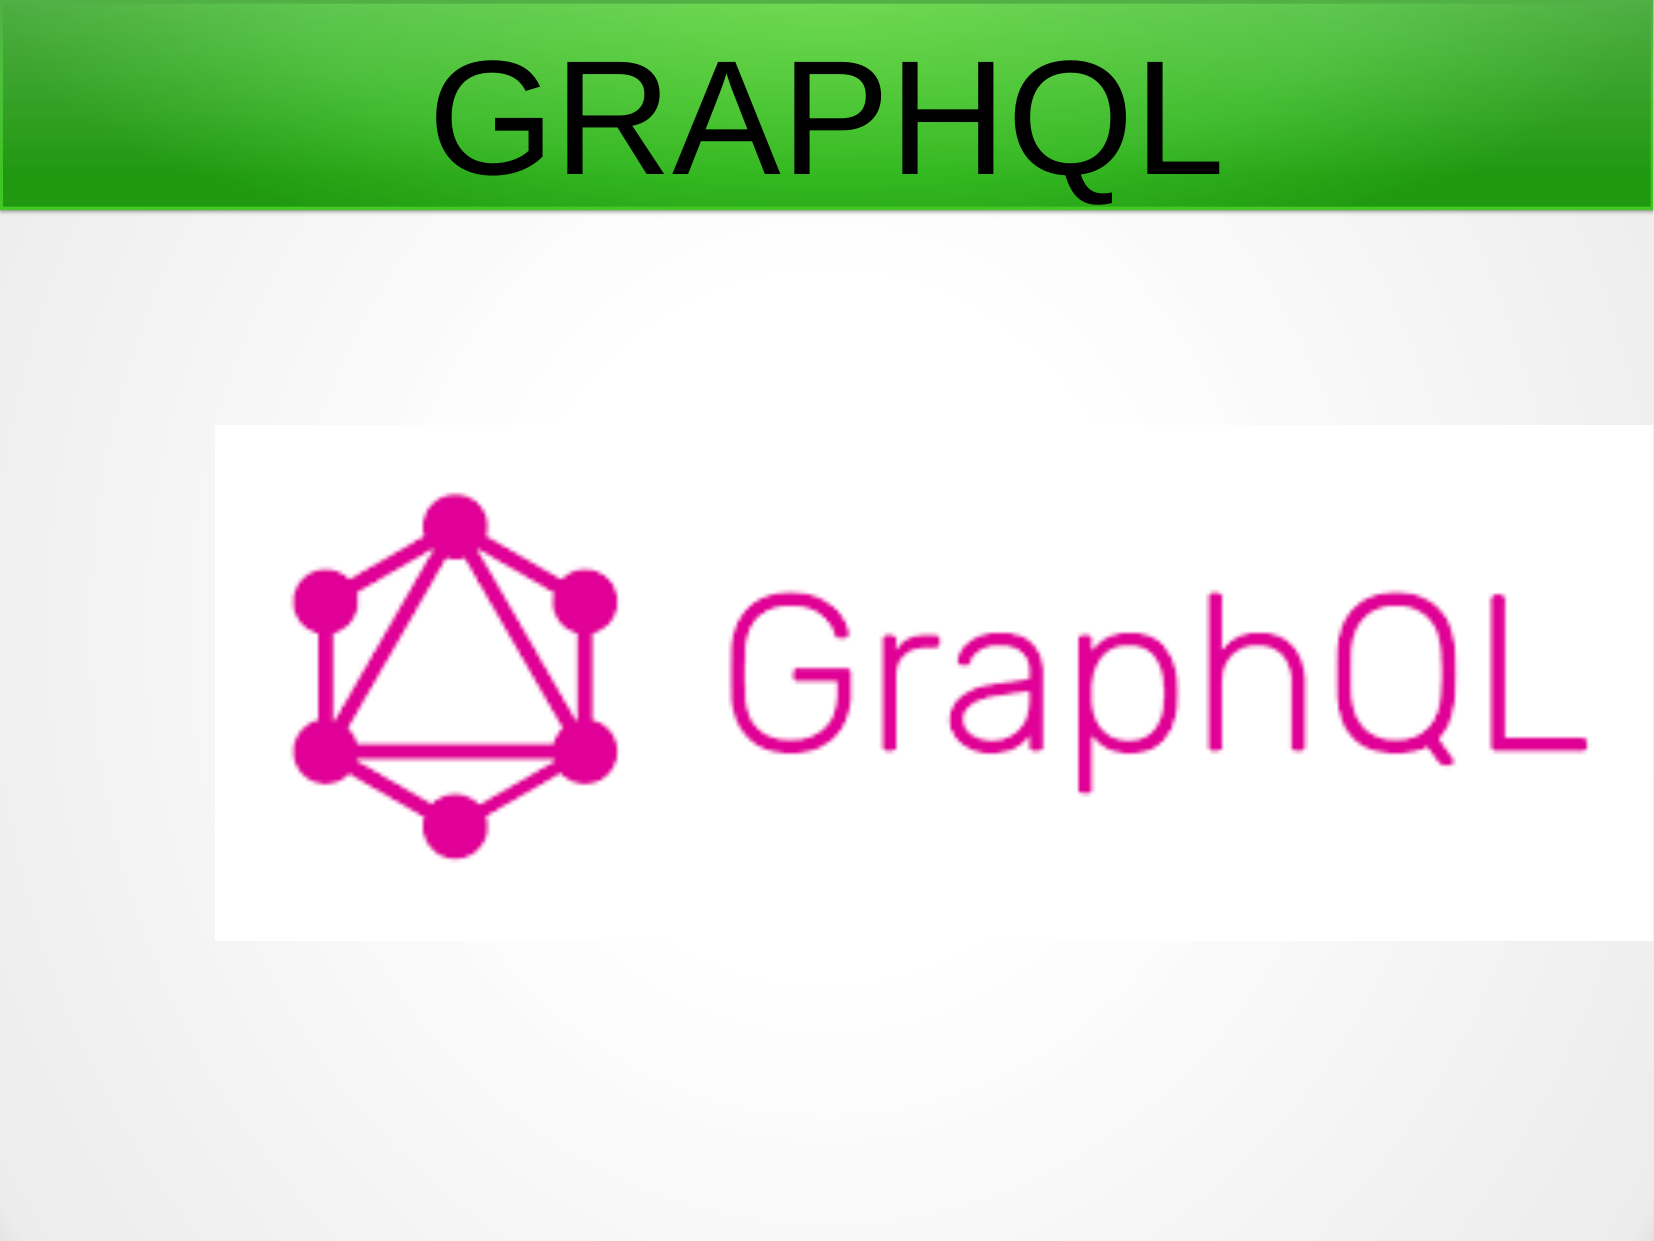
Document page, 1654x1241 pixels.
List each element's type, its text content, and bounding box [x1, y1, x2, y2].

picture [215, 425, 1654, 941]
subtitle GraphQL [82, 299, 1571, 1019]
title GRAPHQL [82, 27, 1571, 210]
